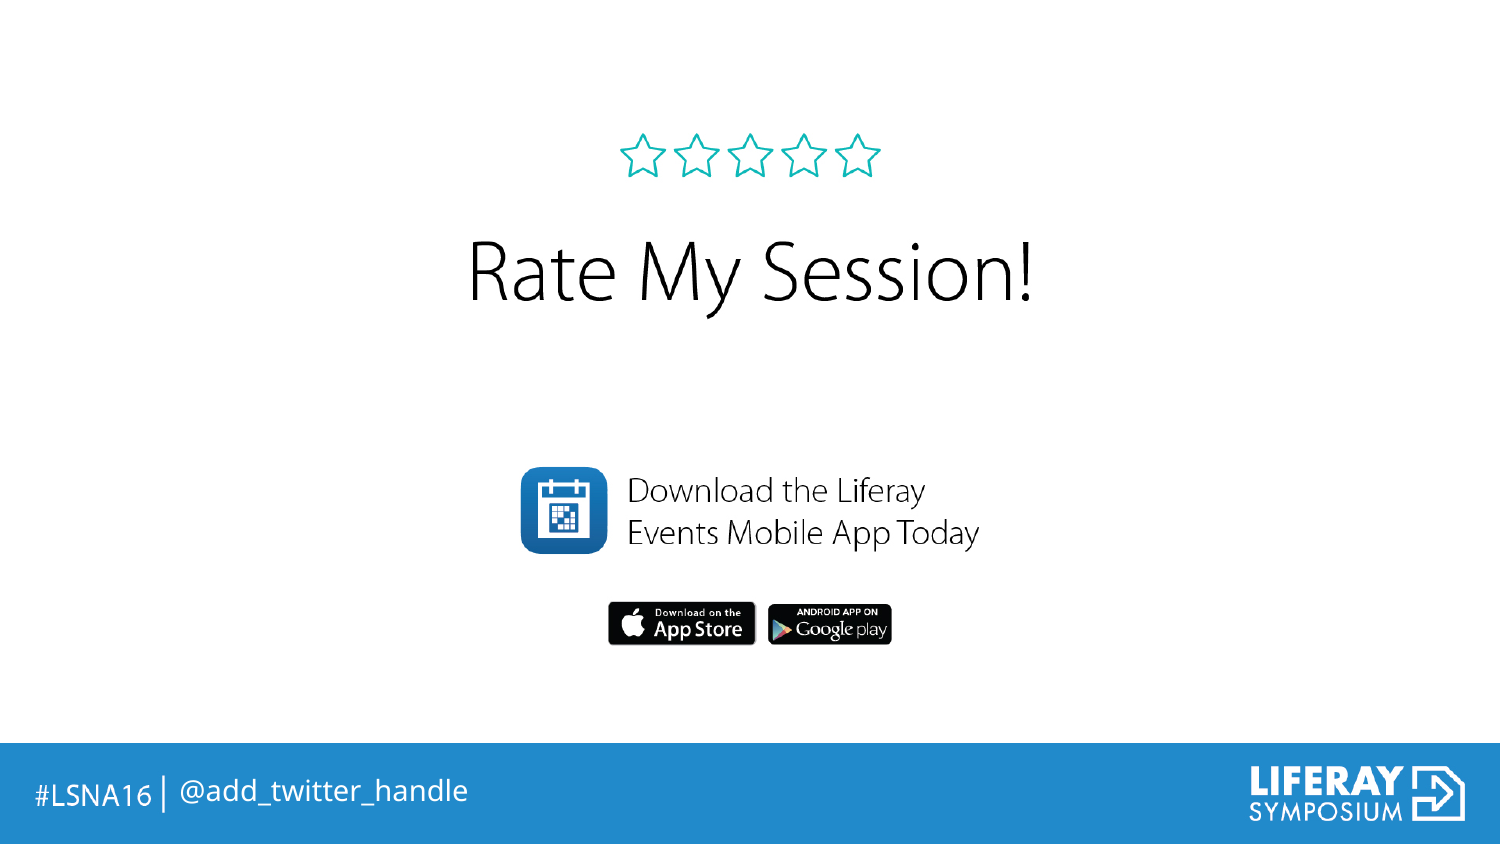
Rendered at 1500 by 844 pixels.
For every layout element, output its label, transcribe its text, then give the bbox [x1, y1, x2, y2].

text_box @add_twitter_handle [164, 765, 725, 816]
picture [0, 1, 1500, 844]
